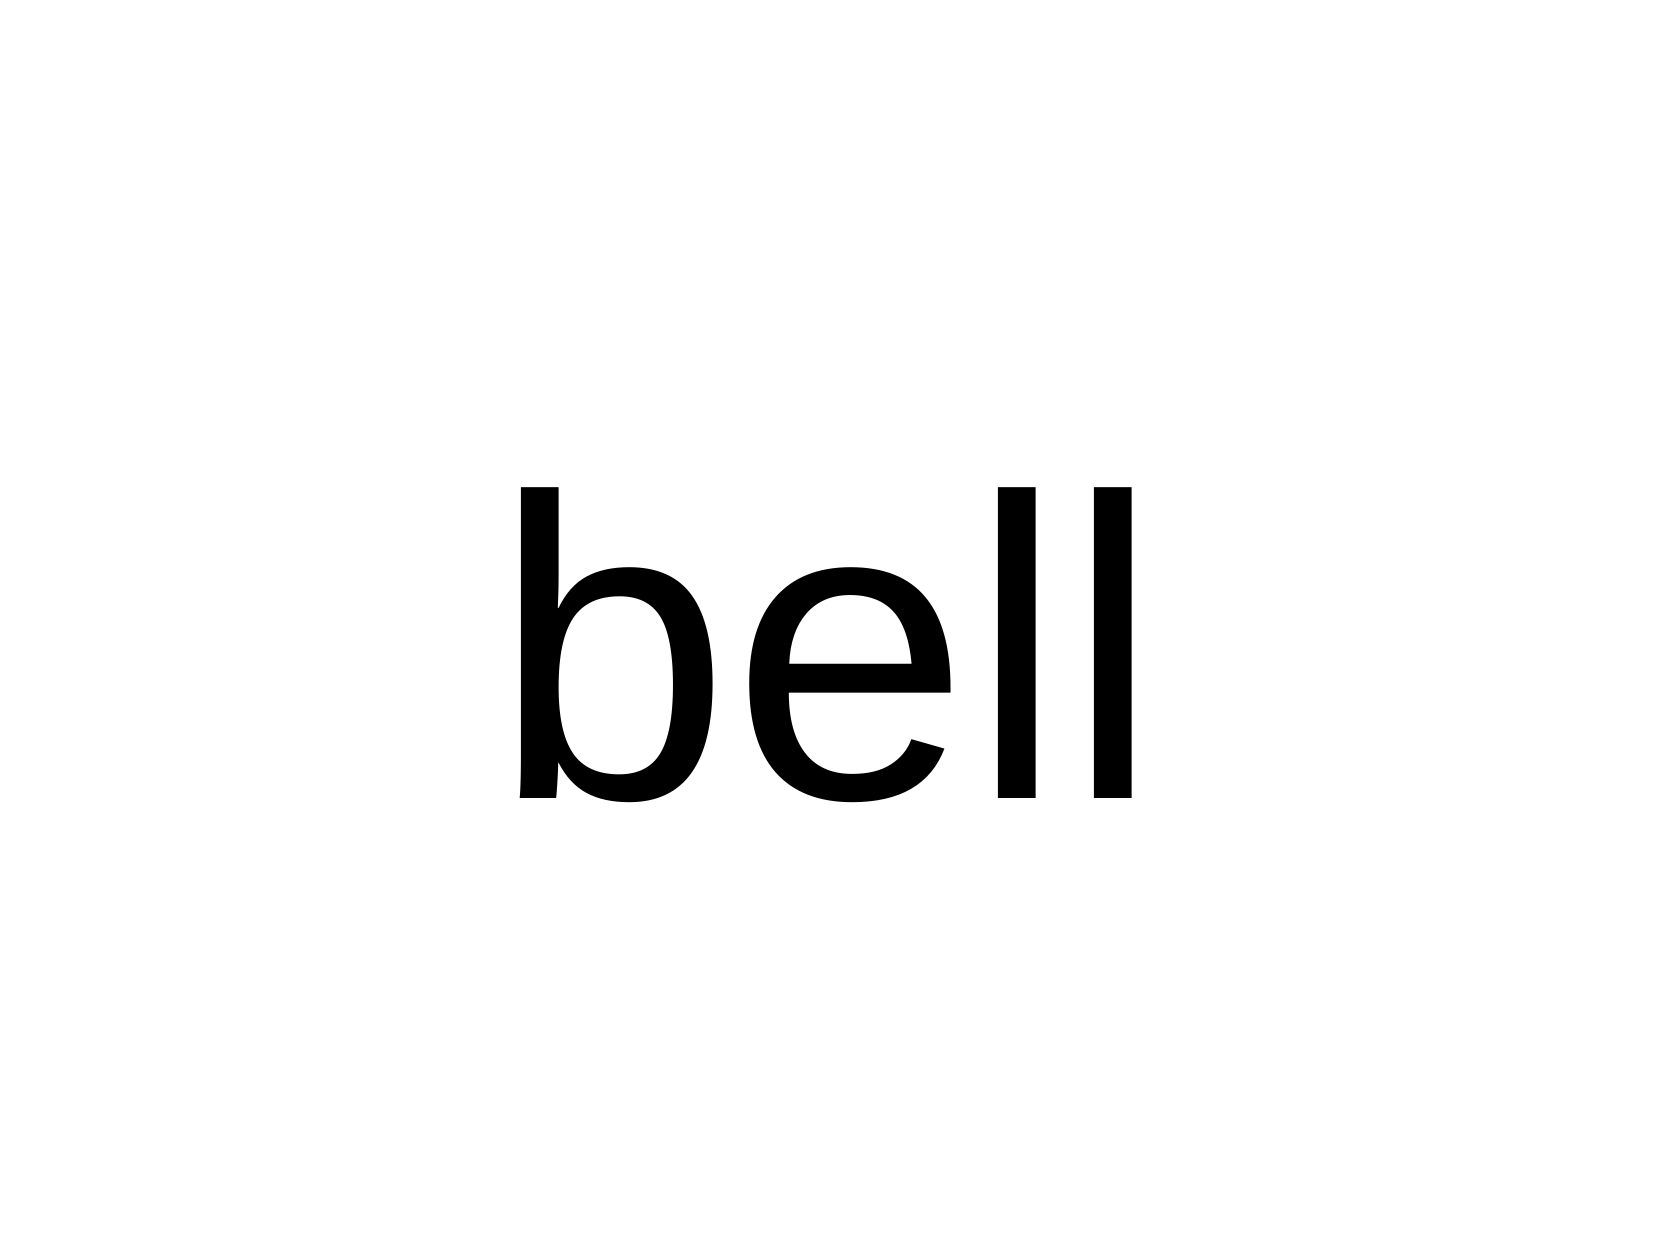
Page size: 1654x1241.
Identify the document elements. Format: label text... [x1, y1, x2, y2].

subtitle bell [82, 290, 1571, 1010]
